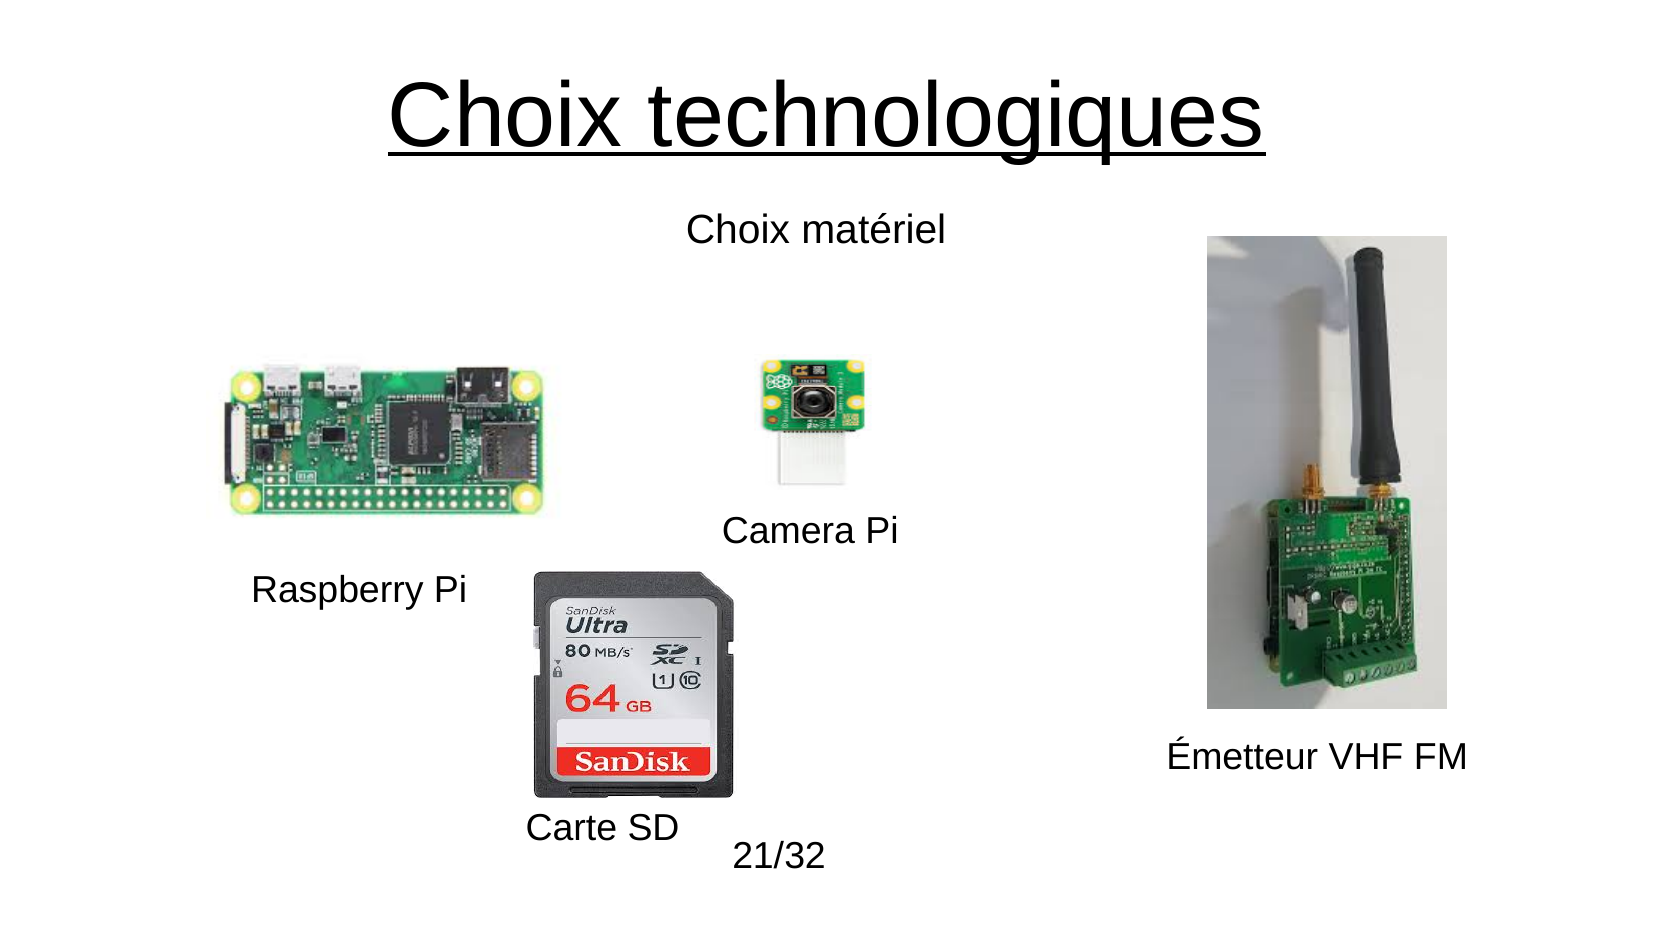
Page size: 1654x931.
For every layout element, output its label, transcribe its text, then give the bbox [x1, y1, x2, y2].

text_box <numéro>/32 [717, 826, 1345, 884]
picture [649, 295, 979, 532]
title Choix technologiques [82, 37, 1571, 193]
picture [206, 265, 739, 798]
text_box Raspberry Pi [236, 561, 532, 618]
picture [1207, 236, 1447, 709]
text_box Émetteur VHF FM [1151, 727, 1506, 827]
list Choix matériel [47, 206, 1536, 747]
text_box Camera Pi [707, 501, 944, 601]
text_box Carte SD [510, 799, 718, 857]
